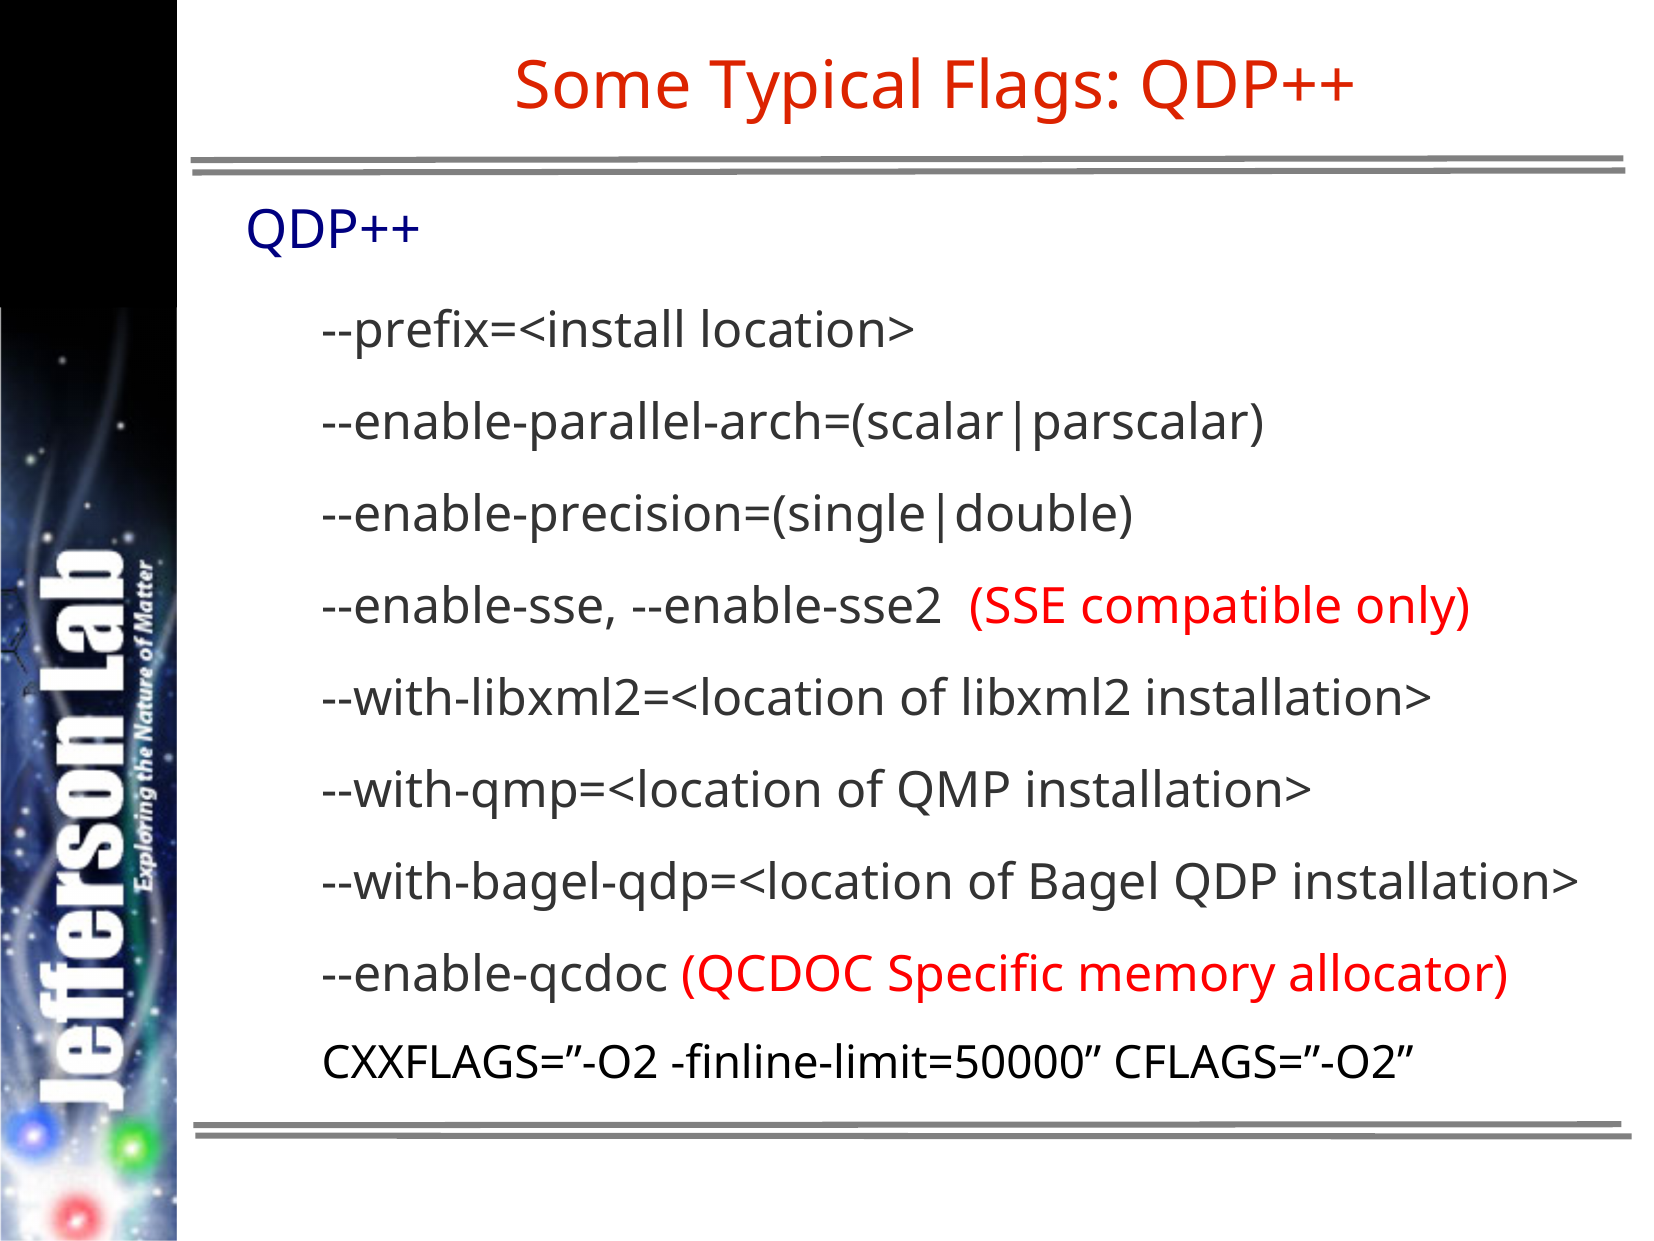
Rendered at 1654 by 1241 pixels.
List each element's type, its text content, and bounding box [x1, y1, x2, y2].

list QDP++ --prefix=<install location> --enable-parallel-arch=(scalar|parscalar) --enable-precision=(single|double) --enable-sse, --enable-sse2 (SSE compatible only) --with-libxml2=<location of libxml2 installation> --with-qmp=<location of QMP installation> --with-bagel-qdp=<location of Bagel QDP installation> --enable-qcdoc (QCDOC Specific memory allocator) CXXFLAGS=”-O2 -finline-limit=50000” CFLAGS=”-O2” [227, 190, 1628, 1105]
title Some Typical Flags: QDP++ [235, 17, 1638, 149]
picture [2, 308, 176, 1240]
